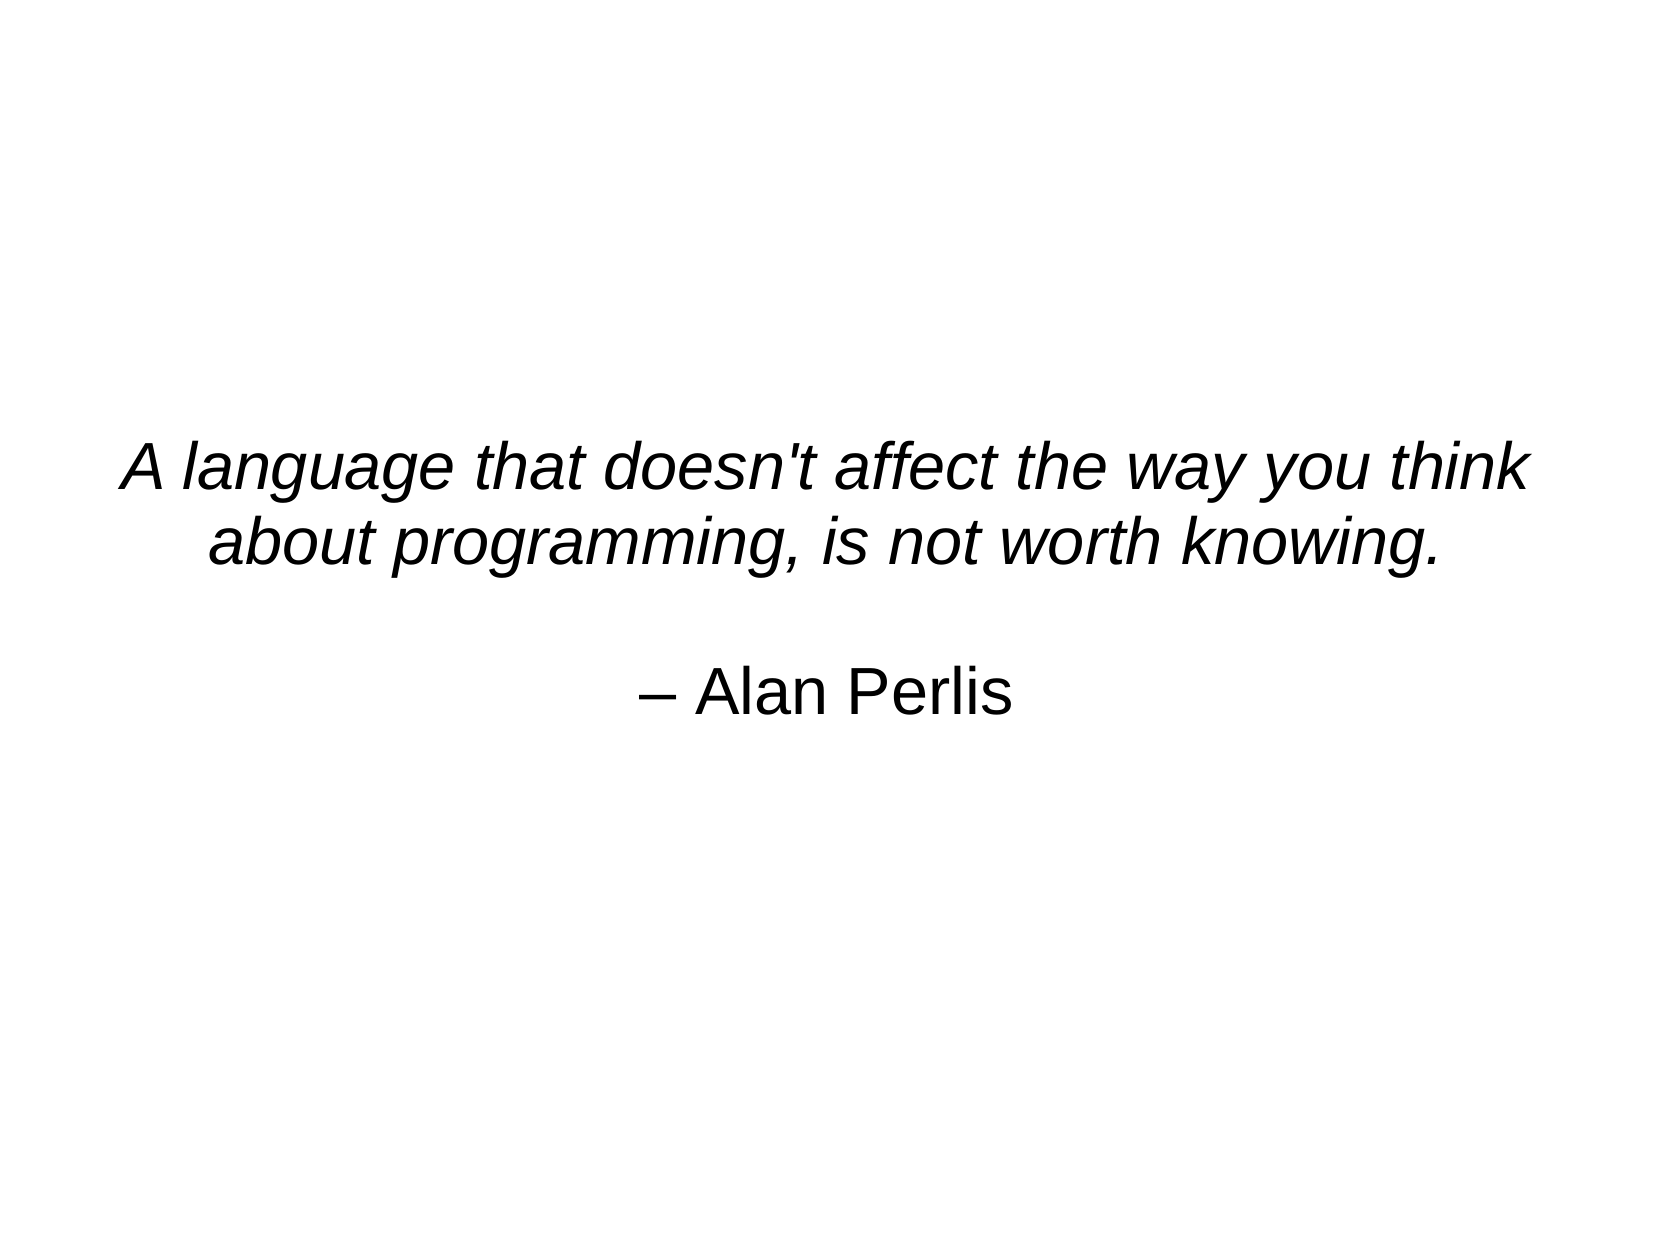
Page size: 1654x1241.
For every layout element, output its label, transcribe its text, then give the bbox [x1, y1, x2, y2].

subtitle A language that doesn't affect the way you think about programming, is not worth knowing. – Alan Perlis [82, 49, 1571, 1109]
